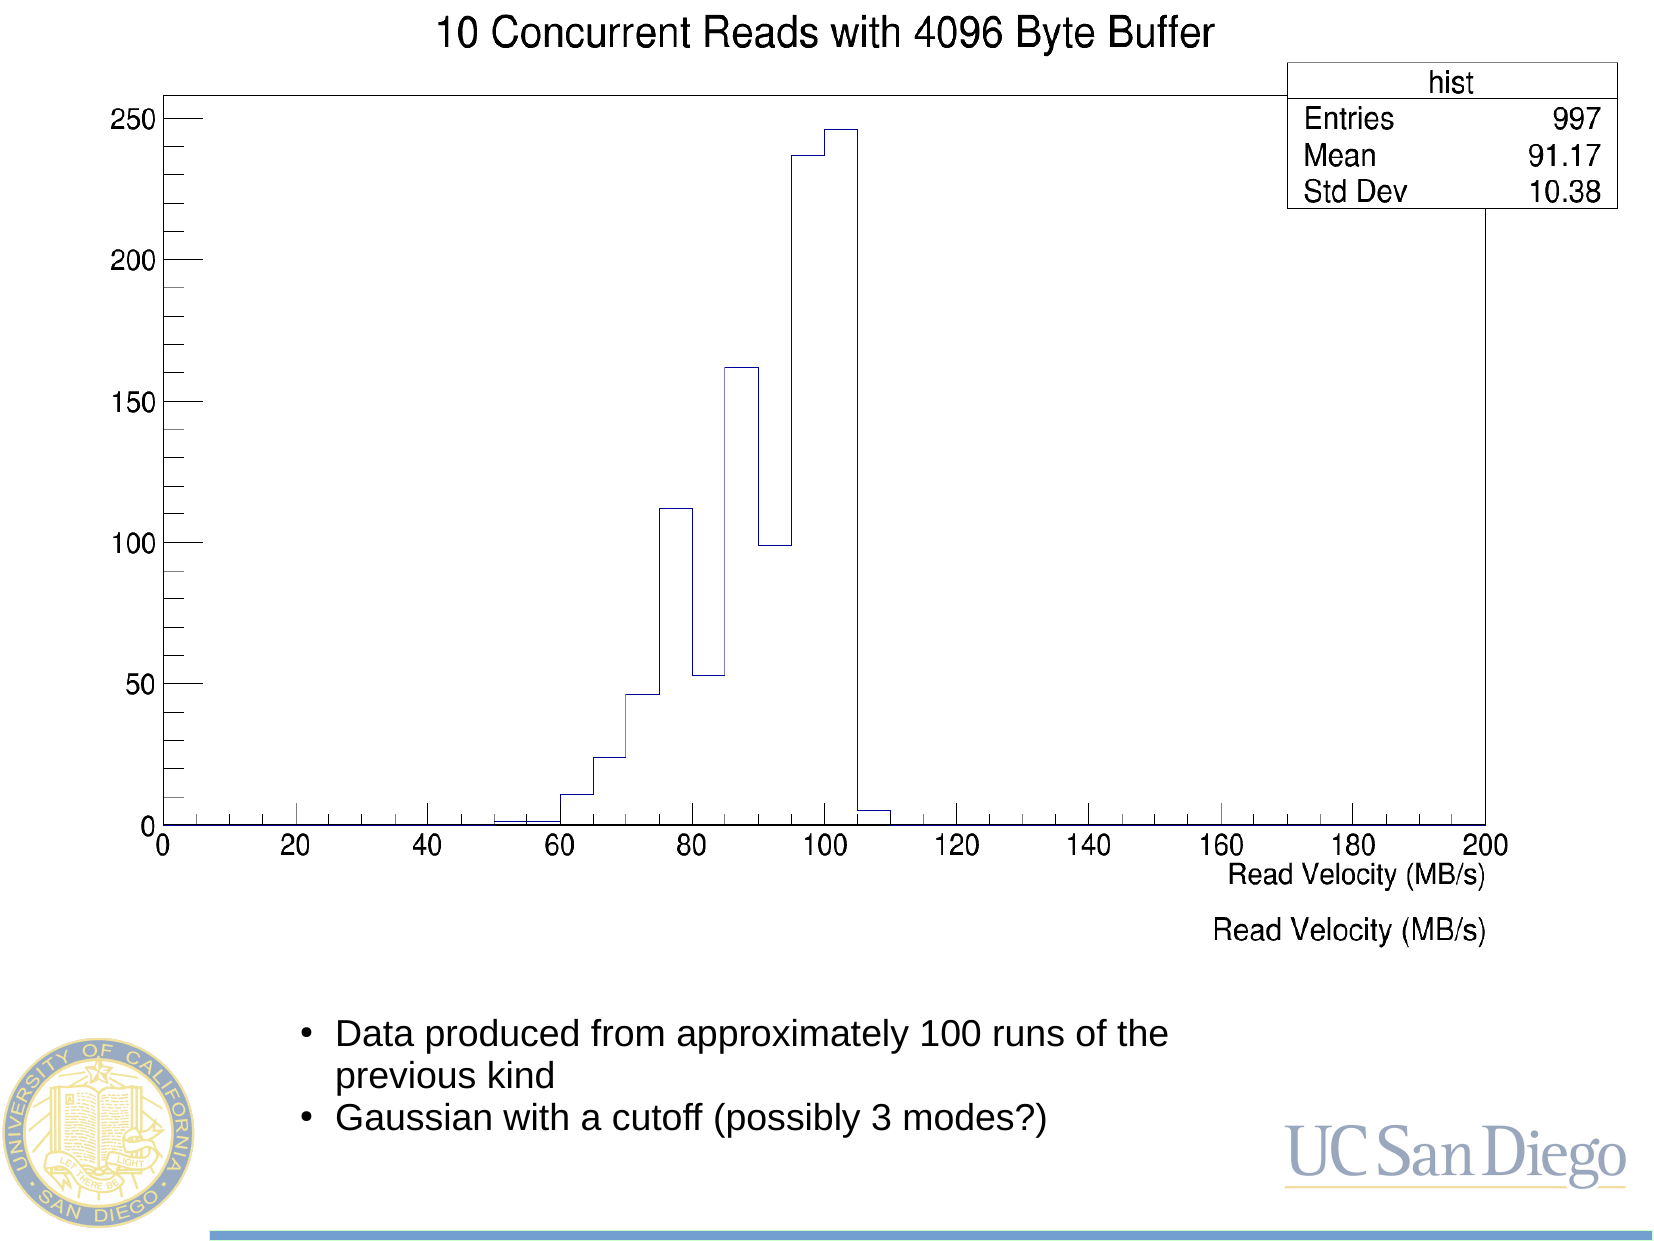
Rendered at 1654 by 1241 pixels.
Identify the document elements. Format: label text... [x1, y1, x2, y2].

text_box Data produced from approximately 100 runs of the previous kind Gaussian with a cutoff (possibly 3 modes?) [285, 1005, 1246, 1146]
picture [0, 1034, 196, 1231]
picture [0, 3, 1650, 976]
picture [1253, 1089, 1653, 1230]
text_box [209, 1230, 1653, 1241]
